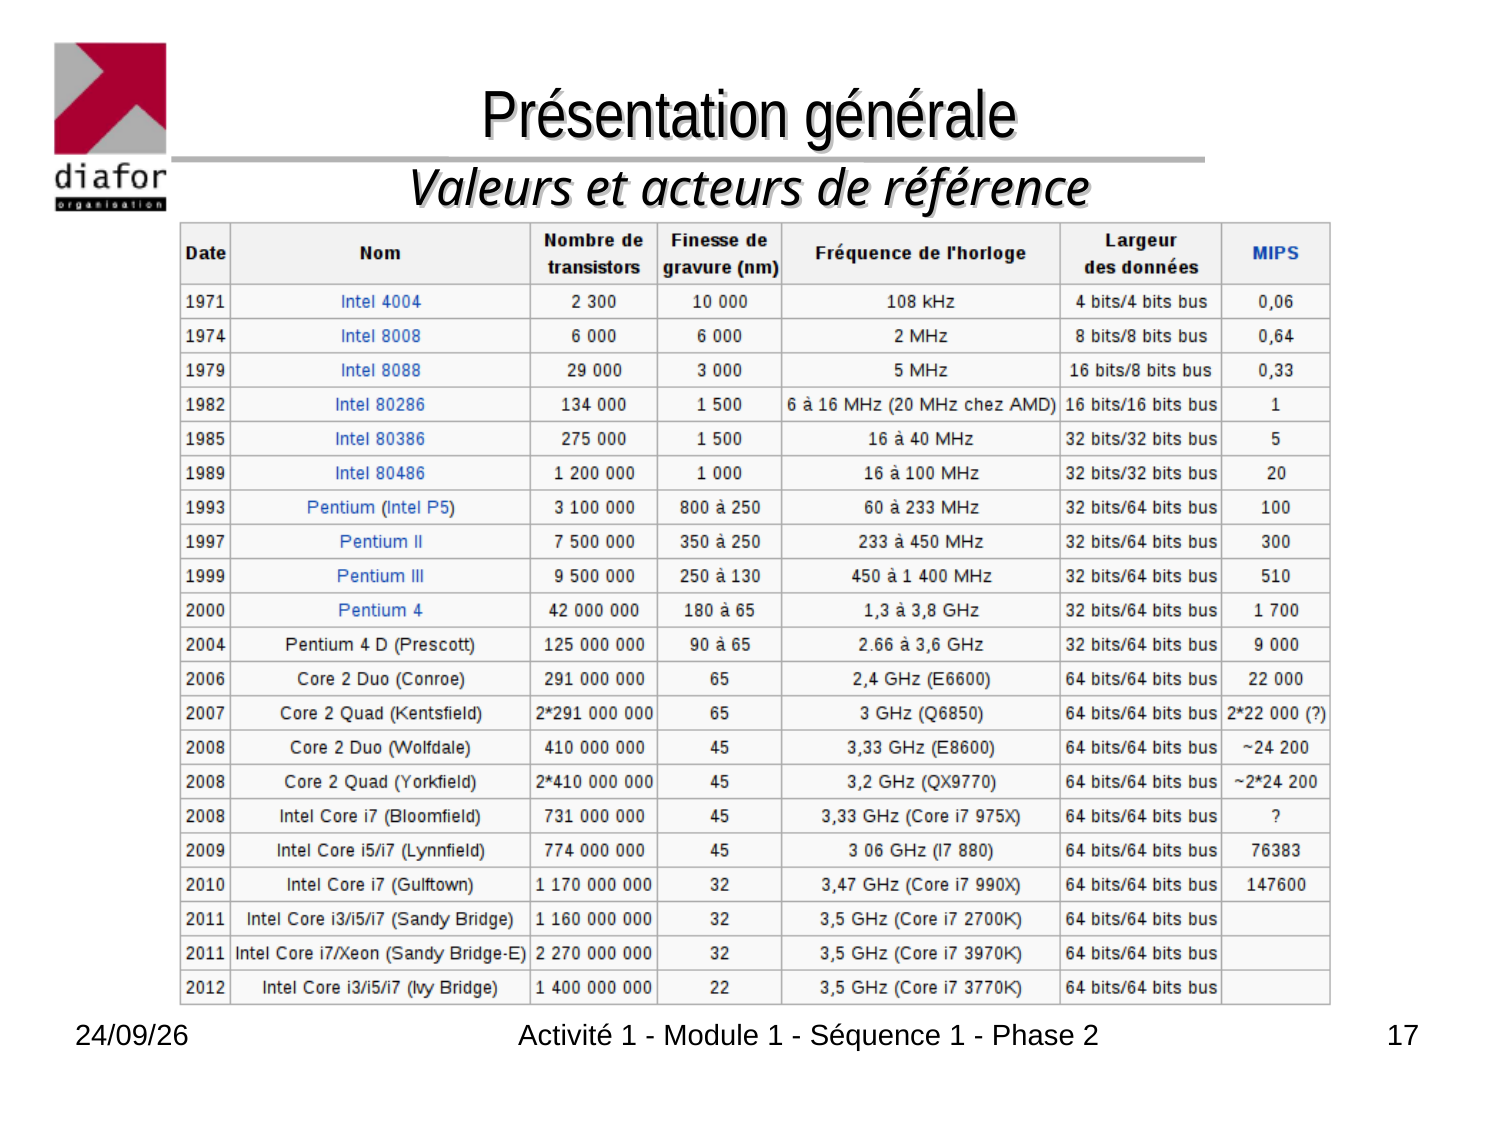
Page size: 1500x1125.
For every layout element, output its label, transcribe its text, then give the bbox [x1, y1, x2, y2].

picture [177, 218, 1341, 1011]
title Présentation générale Valeurs et acteurs de référence [75, 45, 1426, 250]
picture [53, 42, 168, 213]
